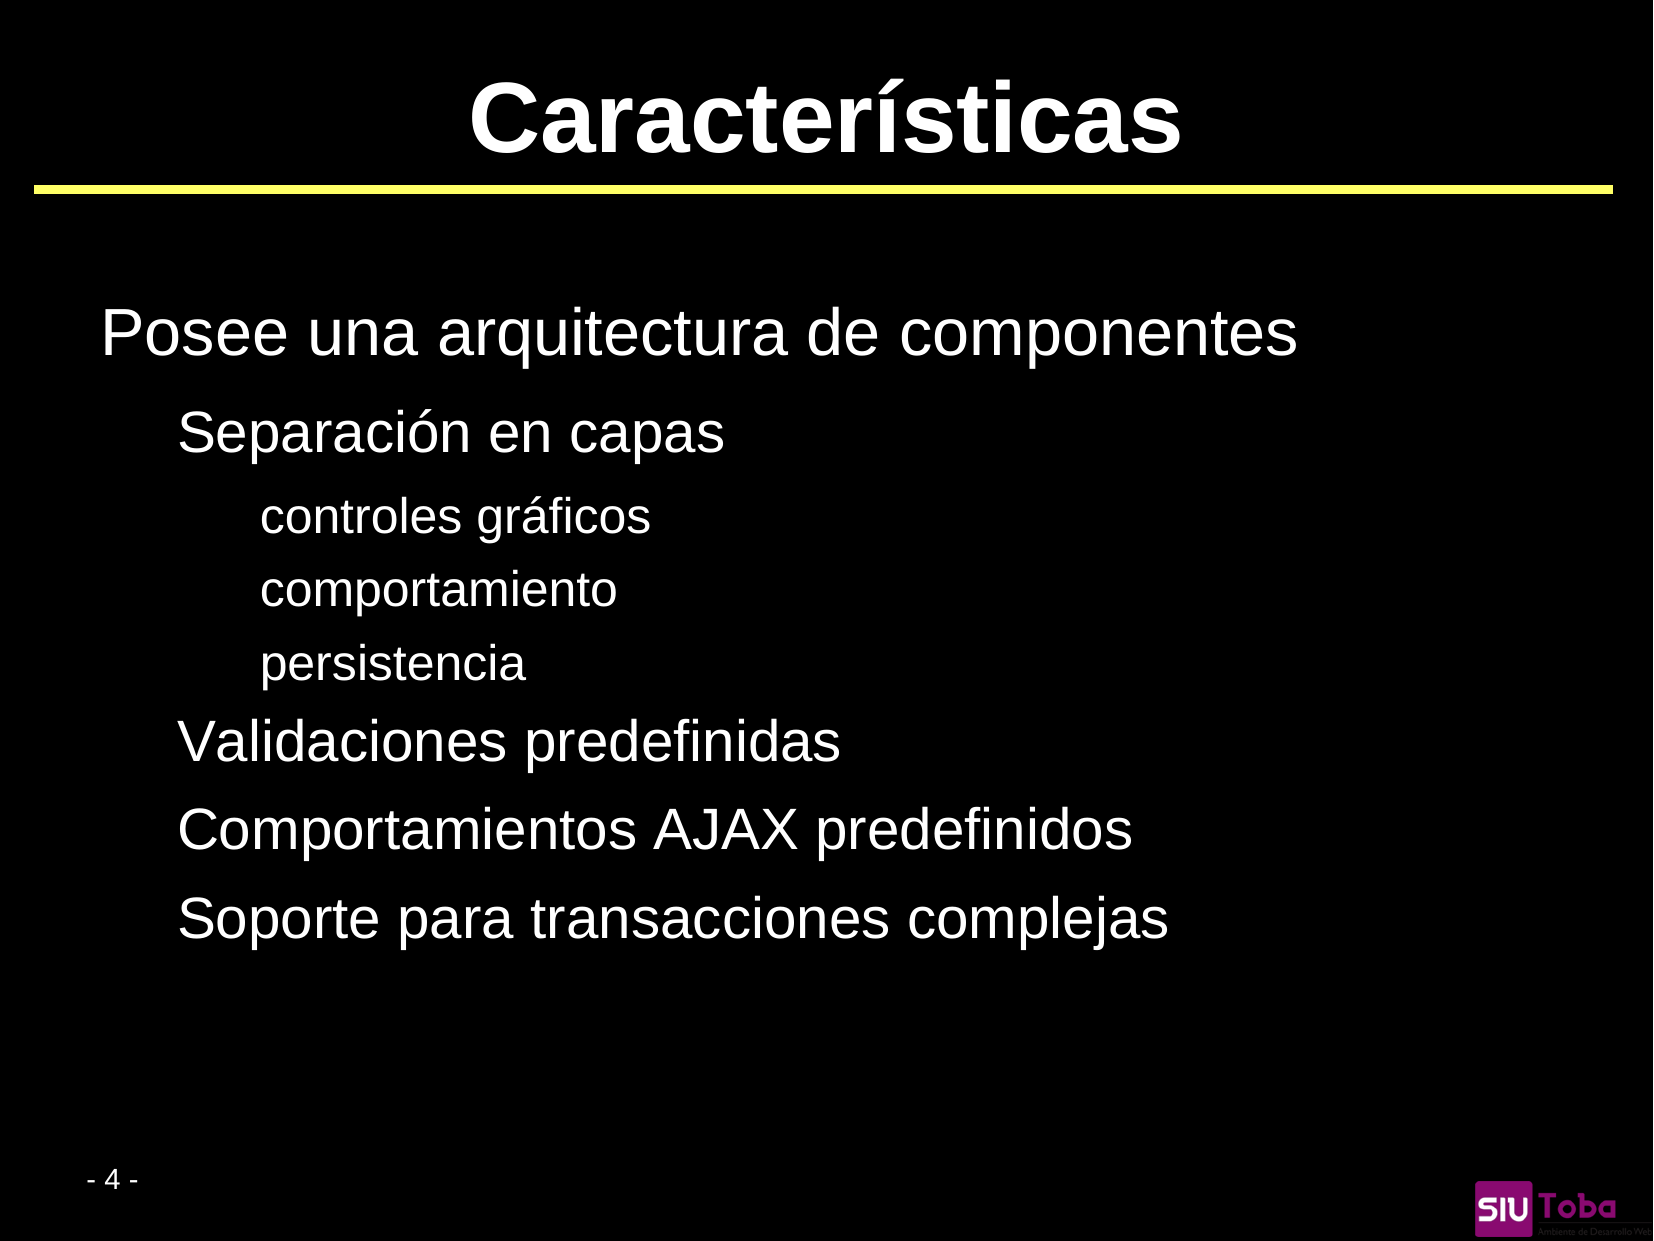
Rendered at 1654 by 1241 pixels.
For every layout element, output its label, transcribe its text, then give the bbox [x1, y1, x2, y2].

picture [1475, 1181, 1652, 1237]
title Características [58, 47, 1594, 188]
list Posee una arquitectura de componentes Separación en capas controles gráficos comportamiento persistencia Validaciones predefinidas Comportamientos AJAX predefinidos Soporte para transacciones complejas [82, 295, 1565, 1095]
